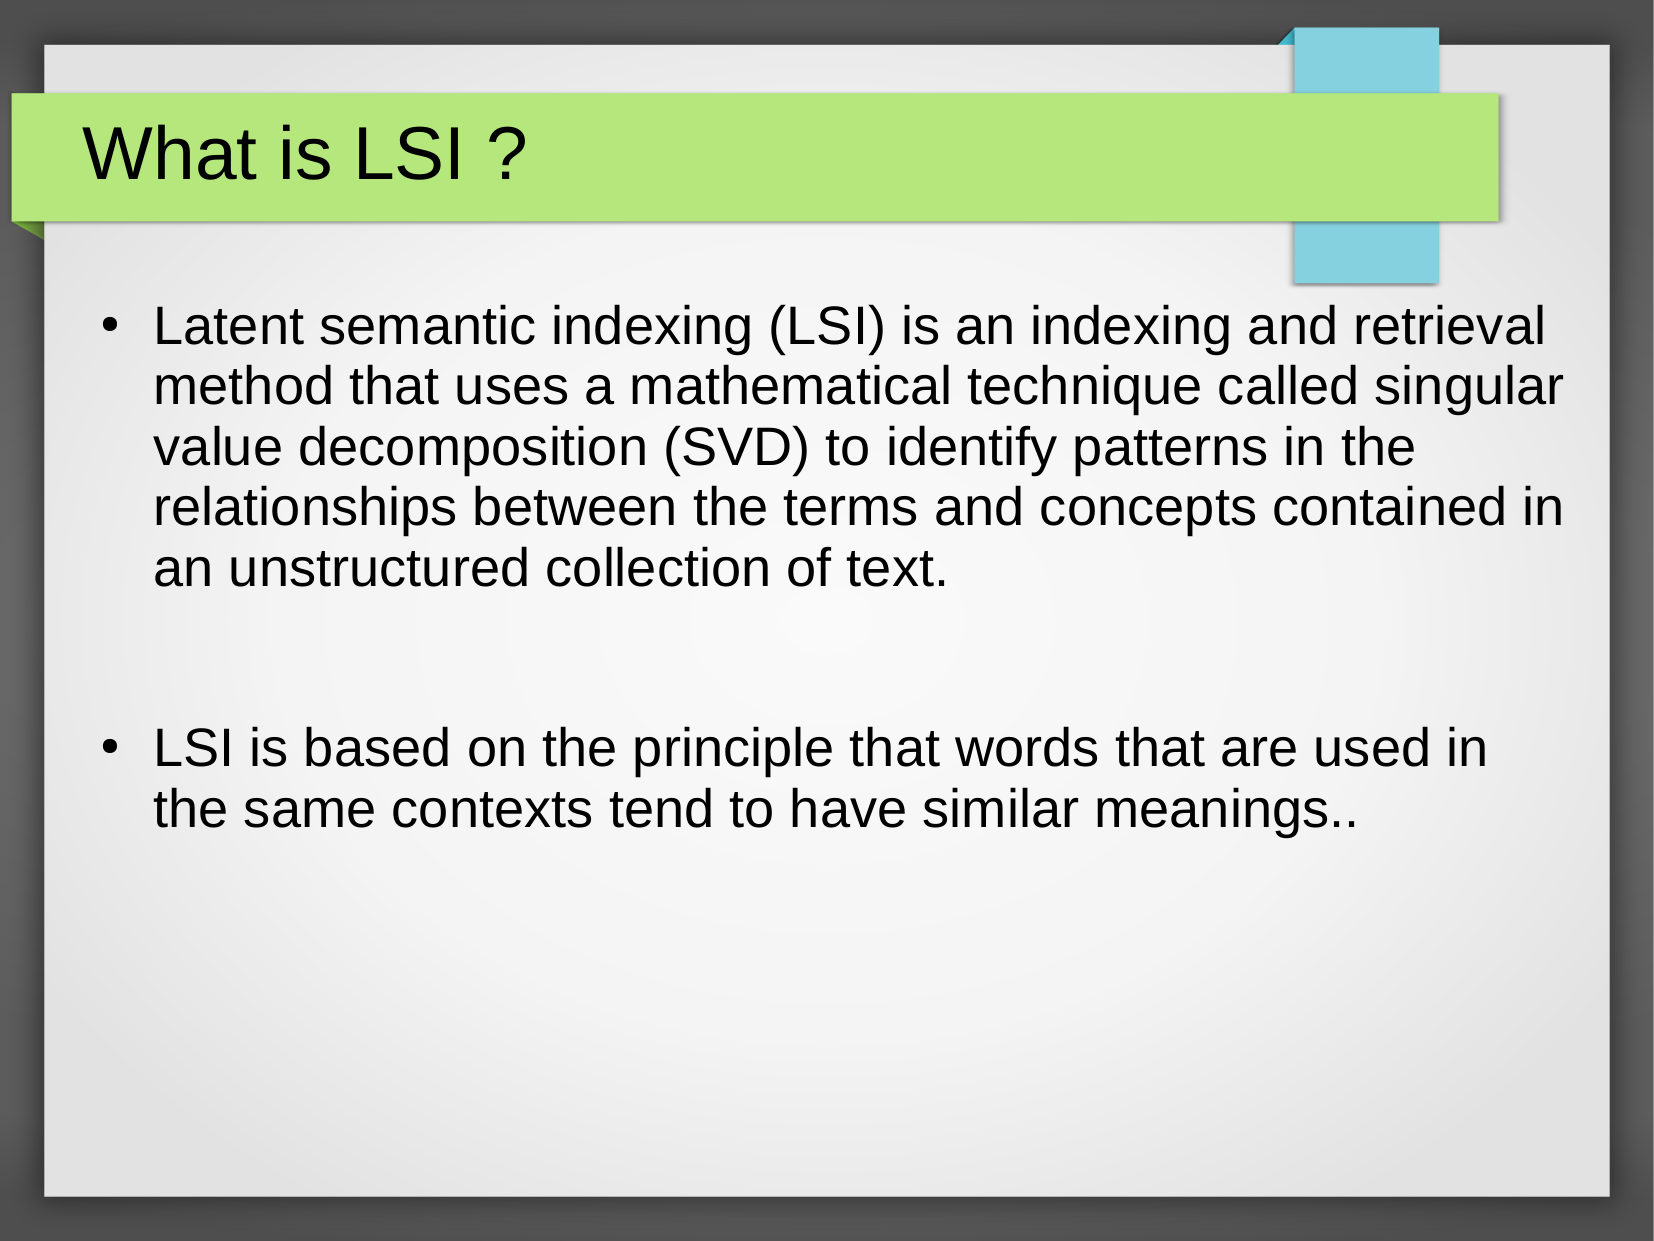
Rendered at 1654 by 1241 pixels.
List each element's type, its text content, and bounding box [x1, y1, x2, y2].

title What is LSI ? [82, 94, 1264, 213]
picture [0, 0, 1654, 1241]
list Latent semantic indexing (LSI) is an indexing and retrieval method that uses a mathematical technique called singular value decomposition (SVD) to identify patterns in the relationships between the terms and concepts contained in an unstructured collection of text. LSI is based on the principle that words that are used in the same contexts tend to have similar meanings.. [82, 295, 1571, 1015]
